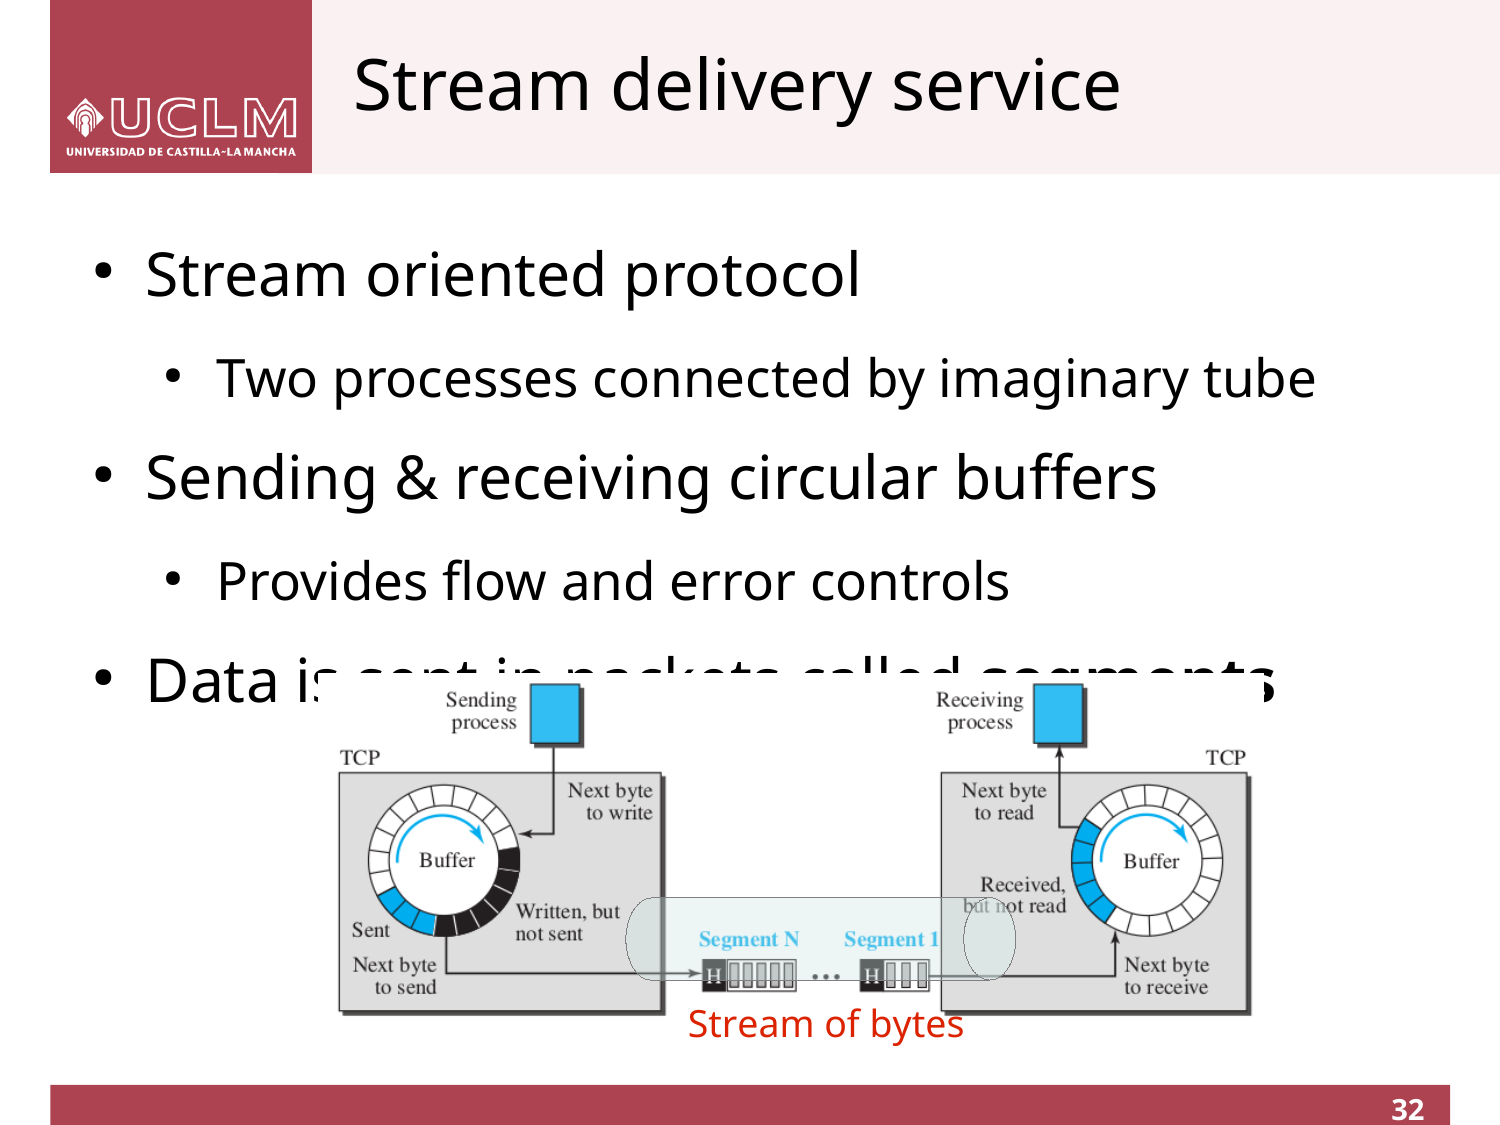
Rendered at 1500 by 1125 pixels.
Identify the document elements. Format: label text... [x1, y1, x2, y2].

text_box [625, 897, 989, 981]
picture [50, 0, 312, 173]
text_box Stream of bytes [673, 992, 960, 1052]
title Stream delivery service [353, 6, 1425, 168]
picture [318, 673, 1264, 1030]
list Stream oriented protocol Two processes connected by imaginary tube Sending & receiving circular buffers Provides flow and error controls Data is sent in packets called segments [74, 231, 1425, 884]
